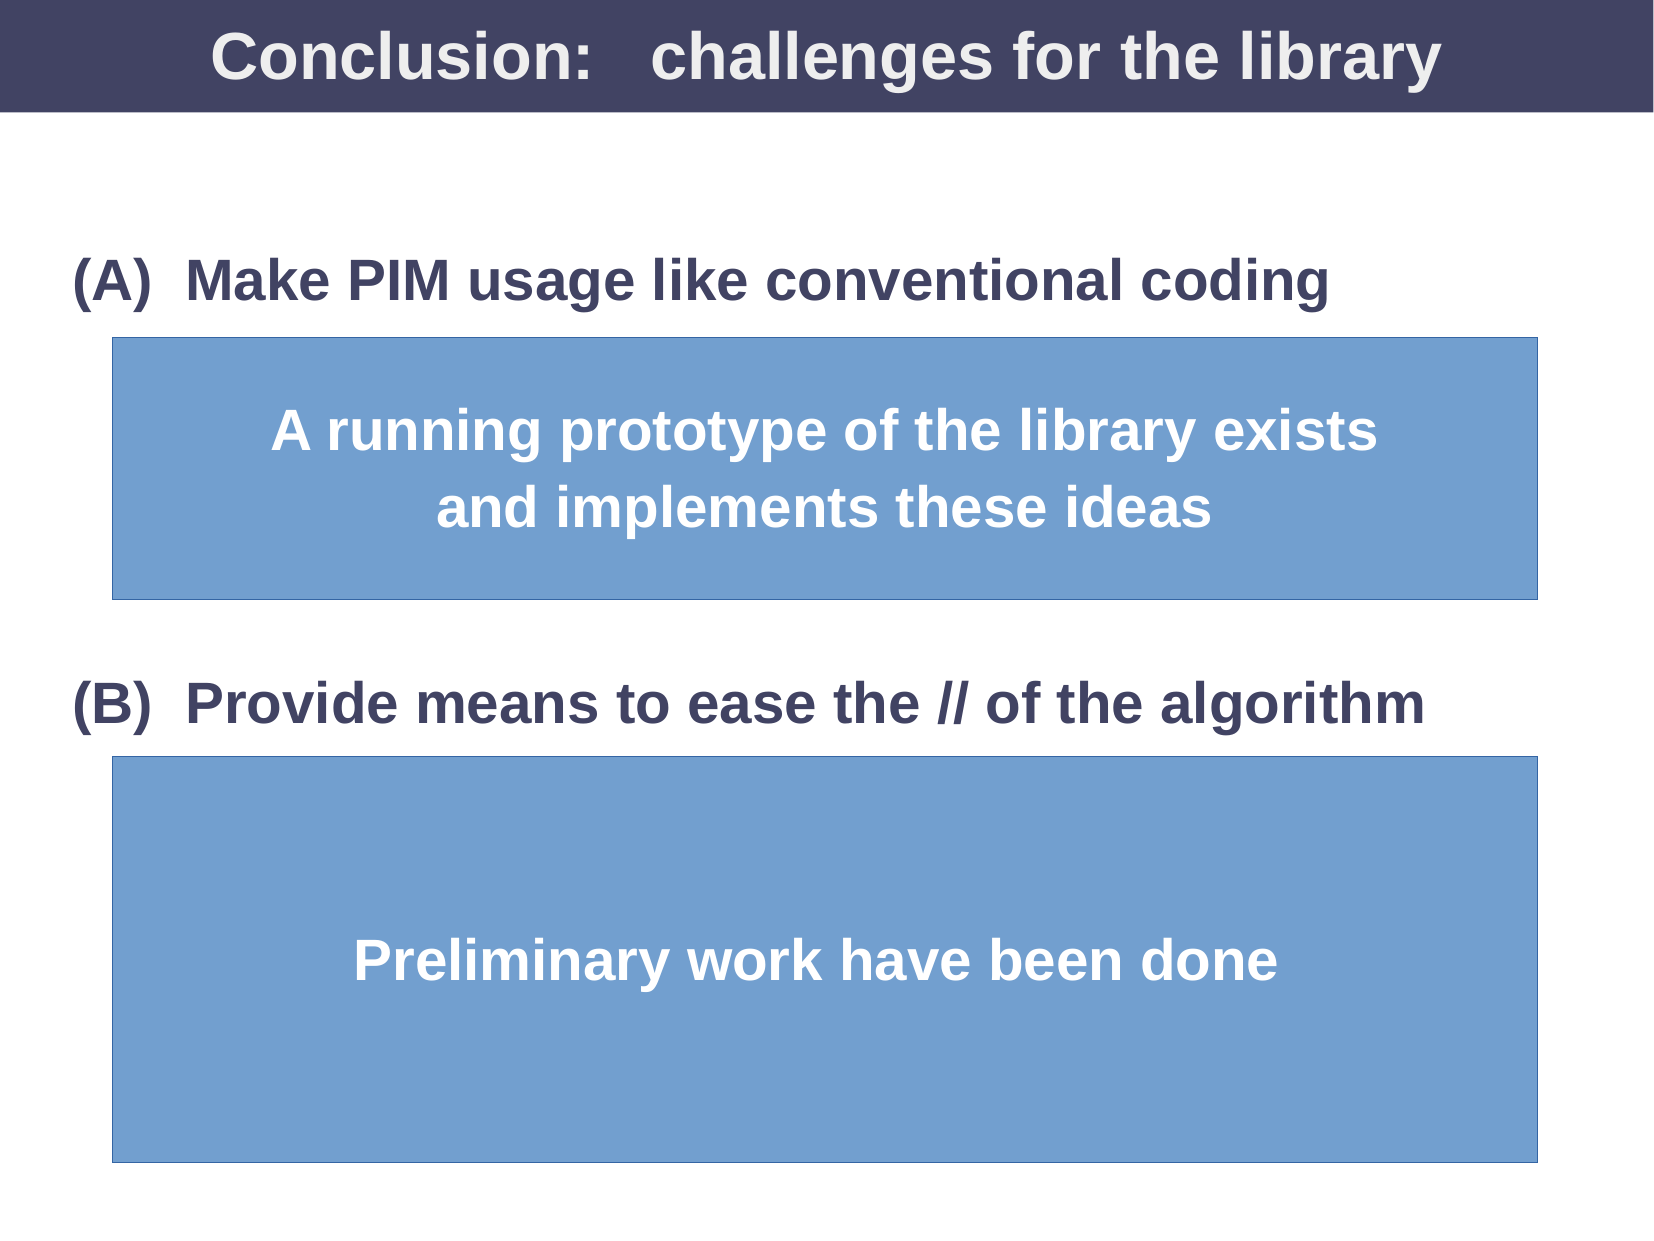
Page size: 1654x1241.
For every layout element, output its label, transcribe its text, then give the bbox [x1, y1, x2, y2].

text_box Conclusion: challenges for the library [0, 0, 1654, 113]
text_box A running prototype of the library exists and implements these ideas [112, 337, 1538, 600]
text_box Preliminary work have been done [112, 756, 1538, 1163]
text_box (A) Make PIM usage like conventional coding Call the function with input arguments and get the result Easy to use for the developer In other words, don’t be bothered by the Host / DPU protocol (B) Provide means to ease the // of the algorithm In order to // the algorithm Close to thread programming model Will not automagically // your algorithm ! You still will have to do it yourself But the library should provide helpers to do it... [57, 240, 1651, 1201]
